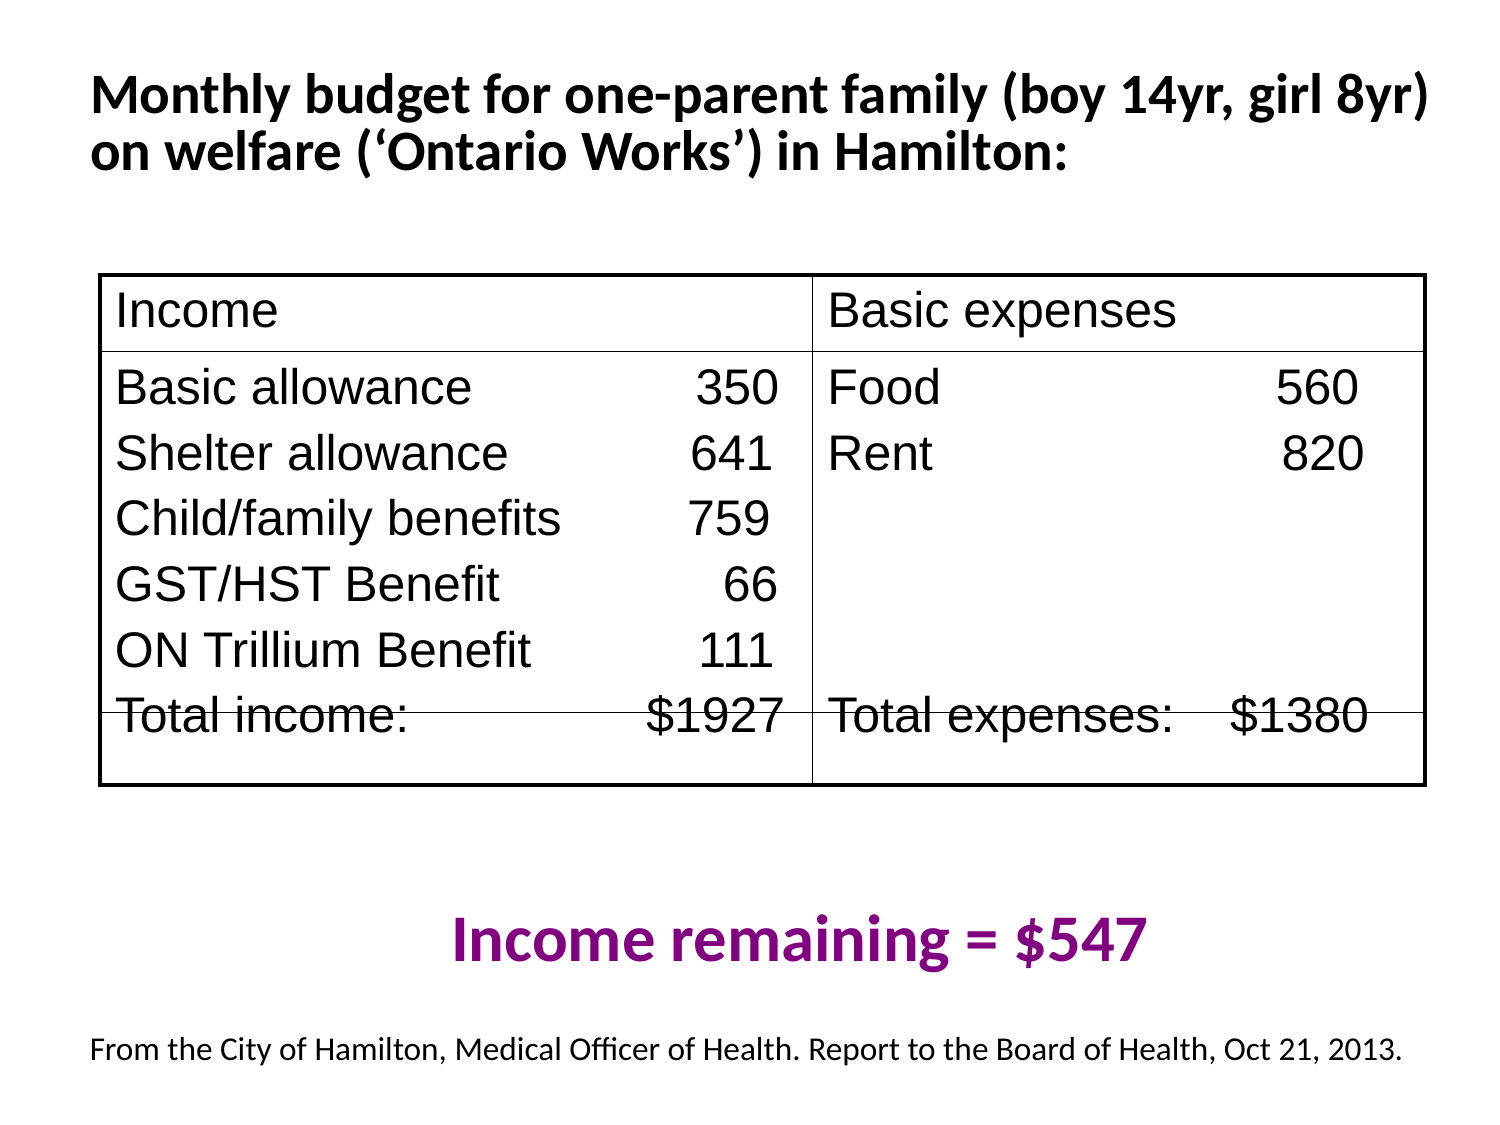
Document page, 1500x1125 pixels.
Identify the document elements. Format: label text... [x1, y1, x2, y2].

table_header Income [102, 277, 812, 351]
title Monthly budget for one-parent family (boy 14yr, girl 8yr) on welfare (‘Ontario Works’) in Hamilton: [75, 62, 1500, 193]
table_header Basic expenses [813, 277, 1423, 351]
table_cell Food 560 Rent 820 Total expenses: $1380 [813, 352, 1423, 783]
table_cell Basic allowance 350 Shelter allowance 641 Child/family benefits 759 GST/HST Benefit 66 ON Trillium Benefit 111 Total income: $1927 [102, 352, 812, 783]
text_box Income remaining = $547 [99, 887, 1500, 983]
text_box From the City of Hamilton, Medical Officer of Health. Report to the Board of Health, Oct 21, 2013. [75, 1019, 1463, 1075]
